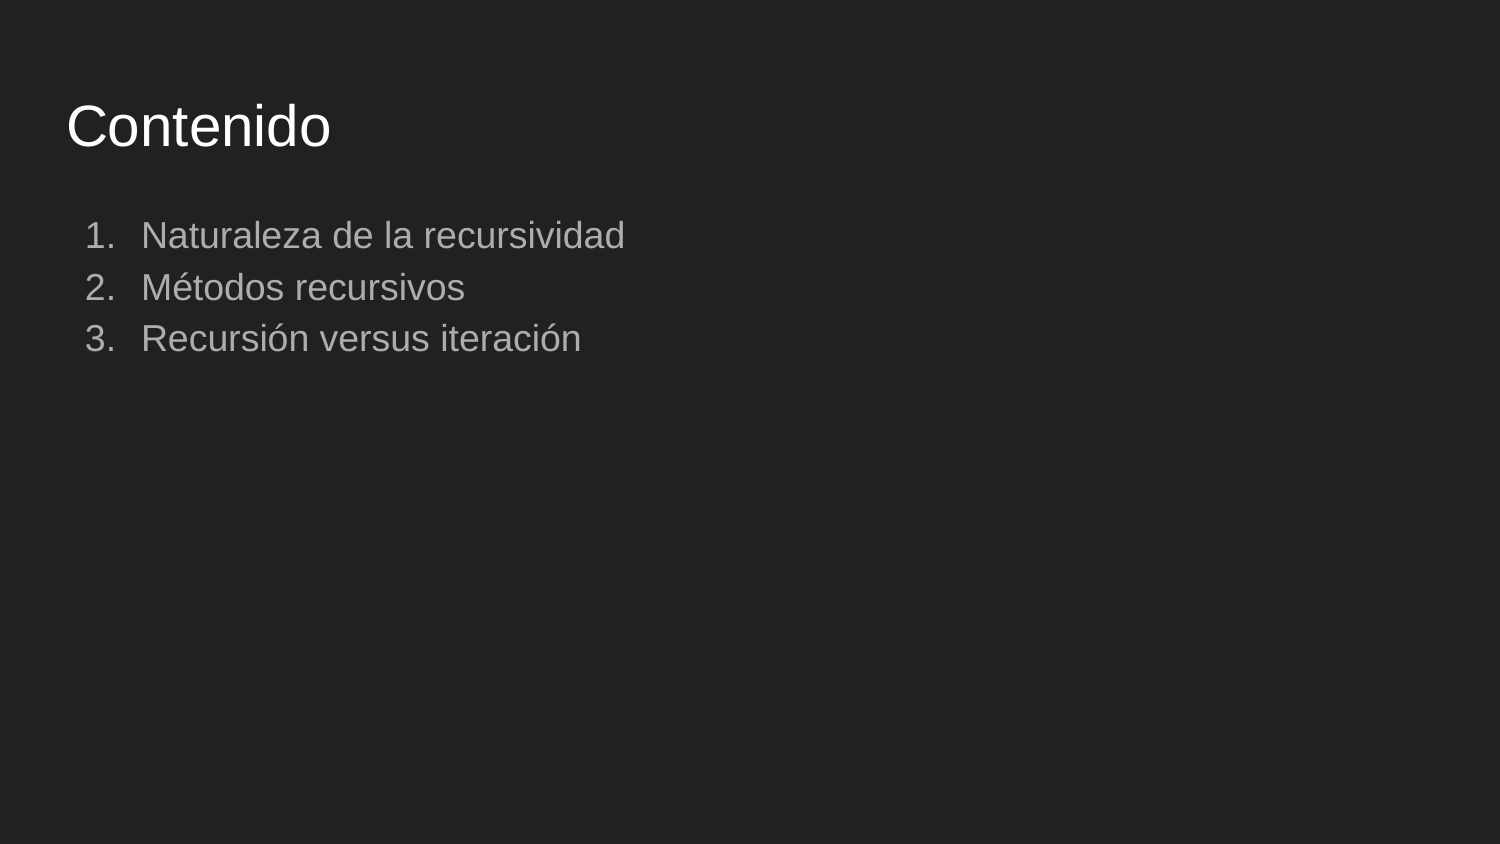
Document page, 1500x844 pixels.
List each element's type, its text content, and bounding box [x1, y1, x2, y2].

list Naturaleza de la recursividad Métodos recursivos Recursión versus iteración [51, 189, 1449, 750]
title Contenido [51, 72, 1449, 167]
